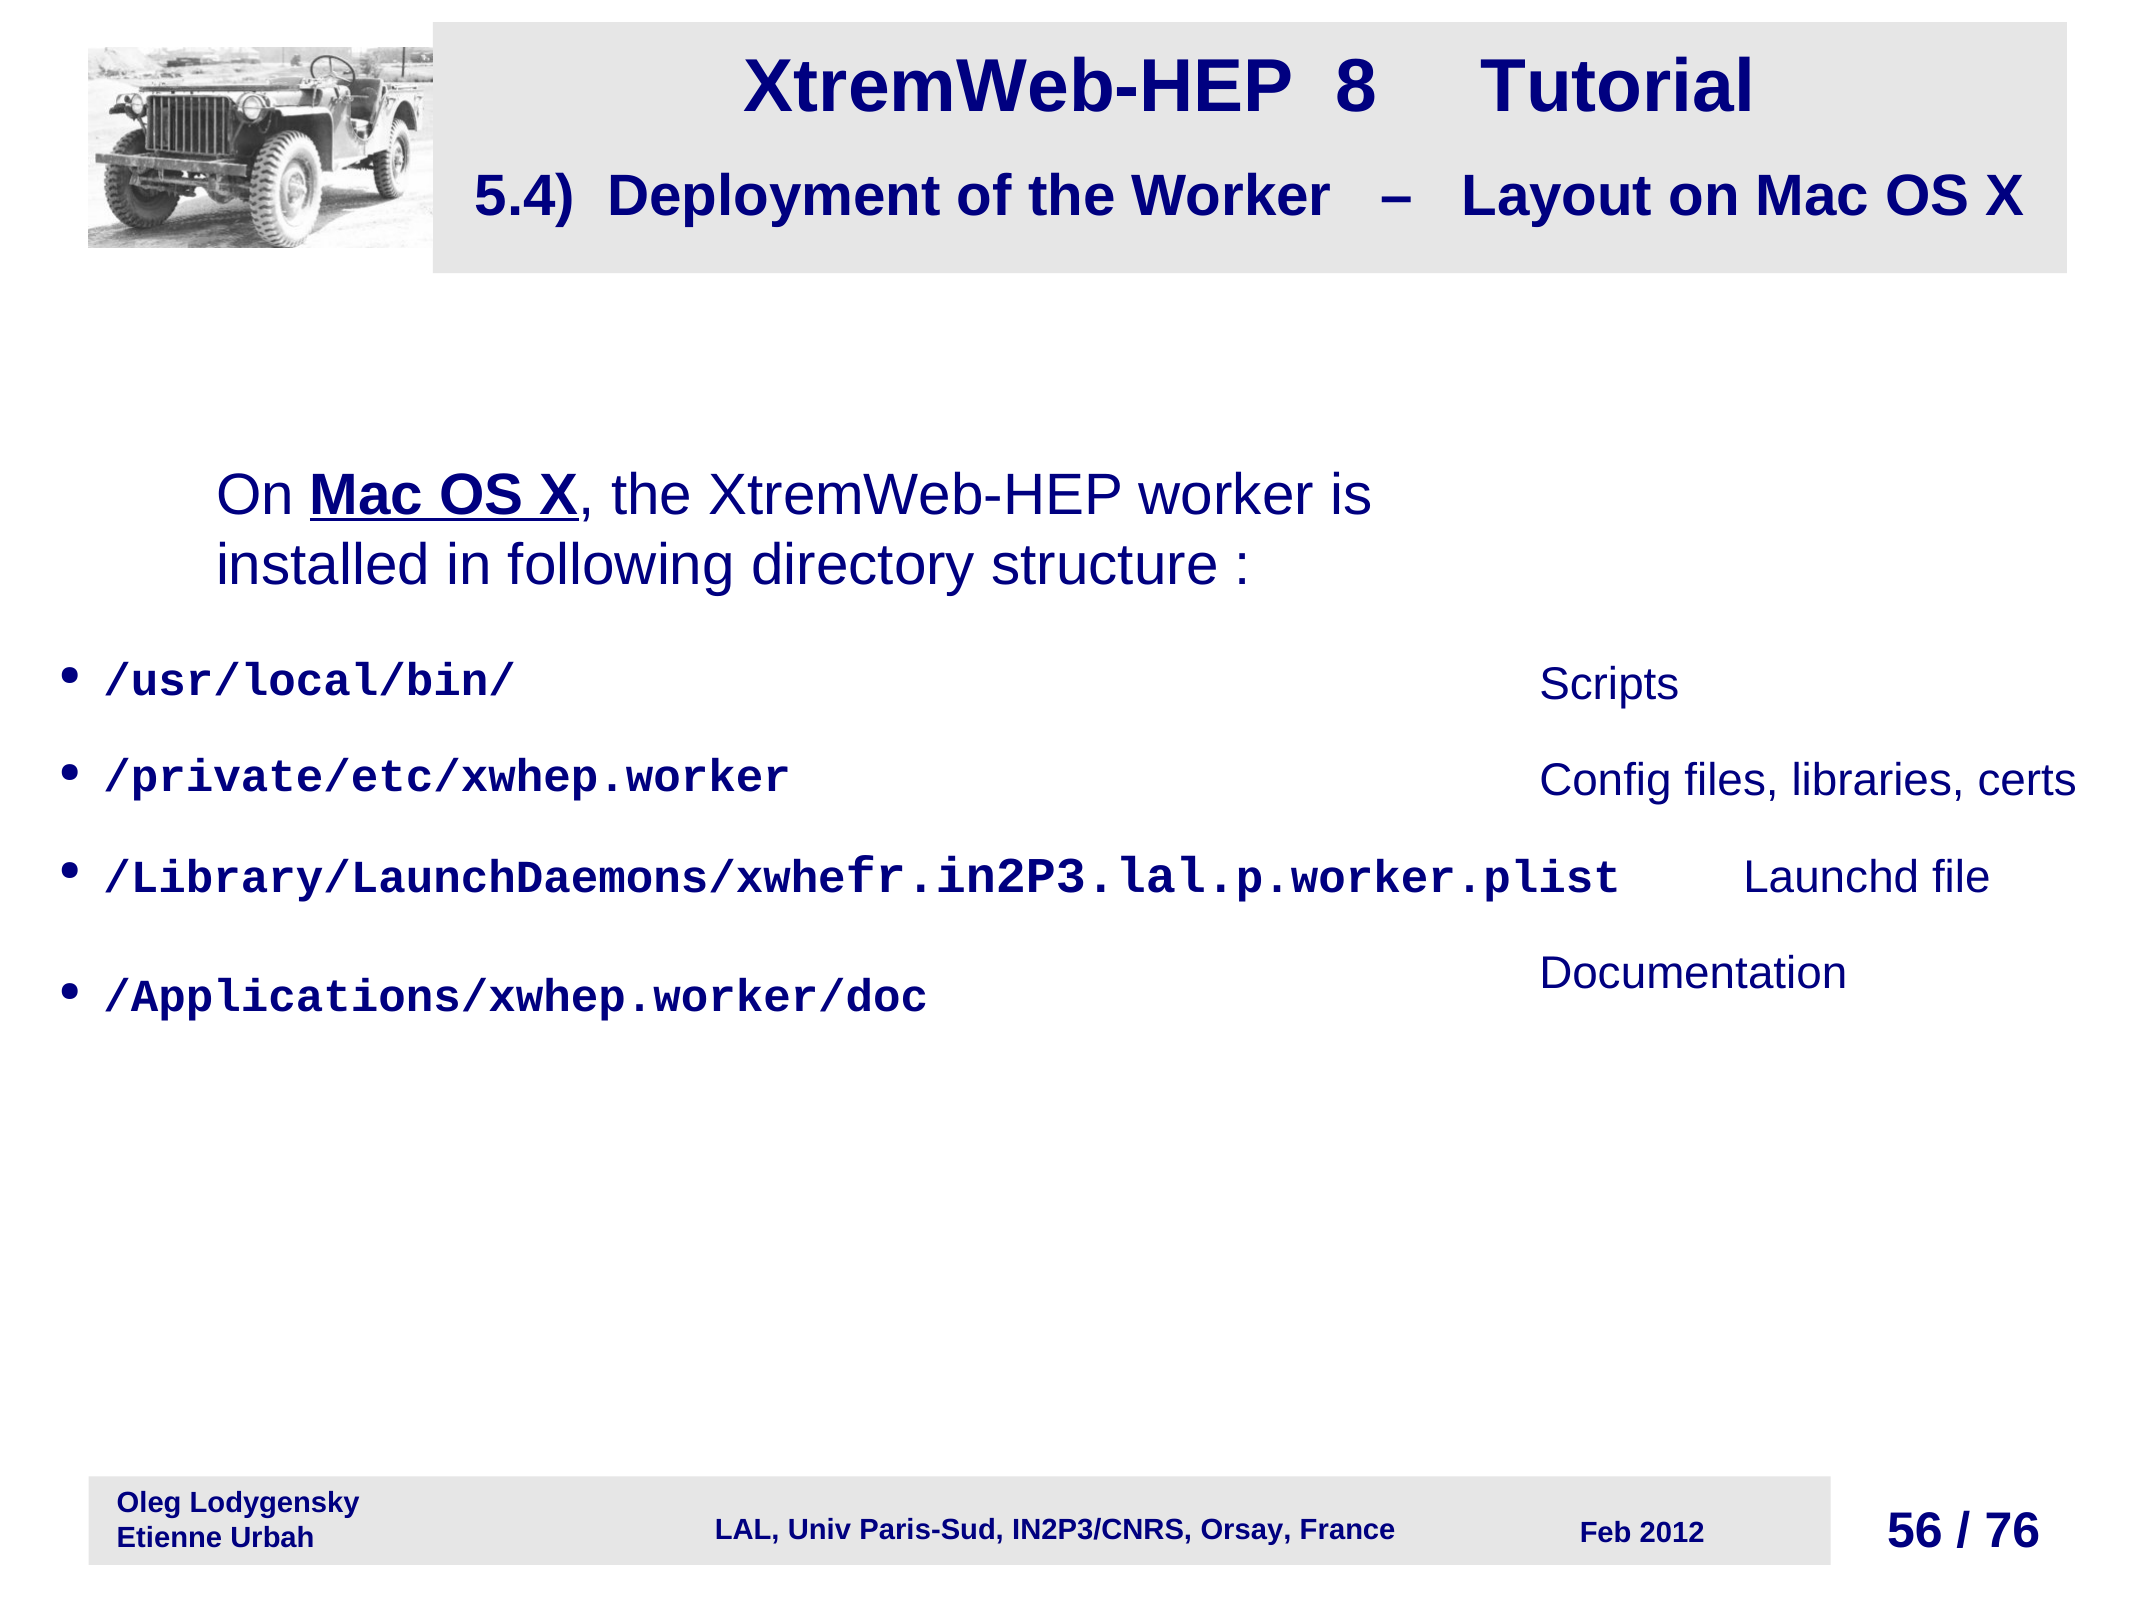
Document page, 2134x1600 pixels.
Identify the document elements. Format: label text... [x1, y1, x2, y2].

text_box /usr/local/bin/ /private/etc/xwhep.worker /Library/LaunchDaemons/xwhefr.in2P3.lal.p.worker.plist /Applications/xwhep.worker/doc [59, 649, 1654, 1067]
title 5.4) Deployment of the Worker – Layout on Mac OS X [442, 118, 2067, 266]
picture [88, 47, 433, 248]
text_box Scripts Config files, libraries, certs Launchd file Documentation [1539, 653, 2116, 1071]
text_box On Mac OS X, the XtremWeb-HEP worker is installed in following directory structure : [206, 456, 1433, 550]
